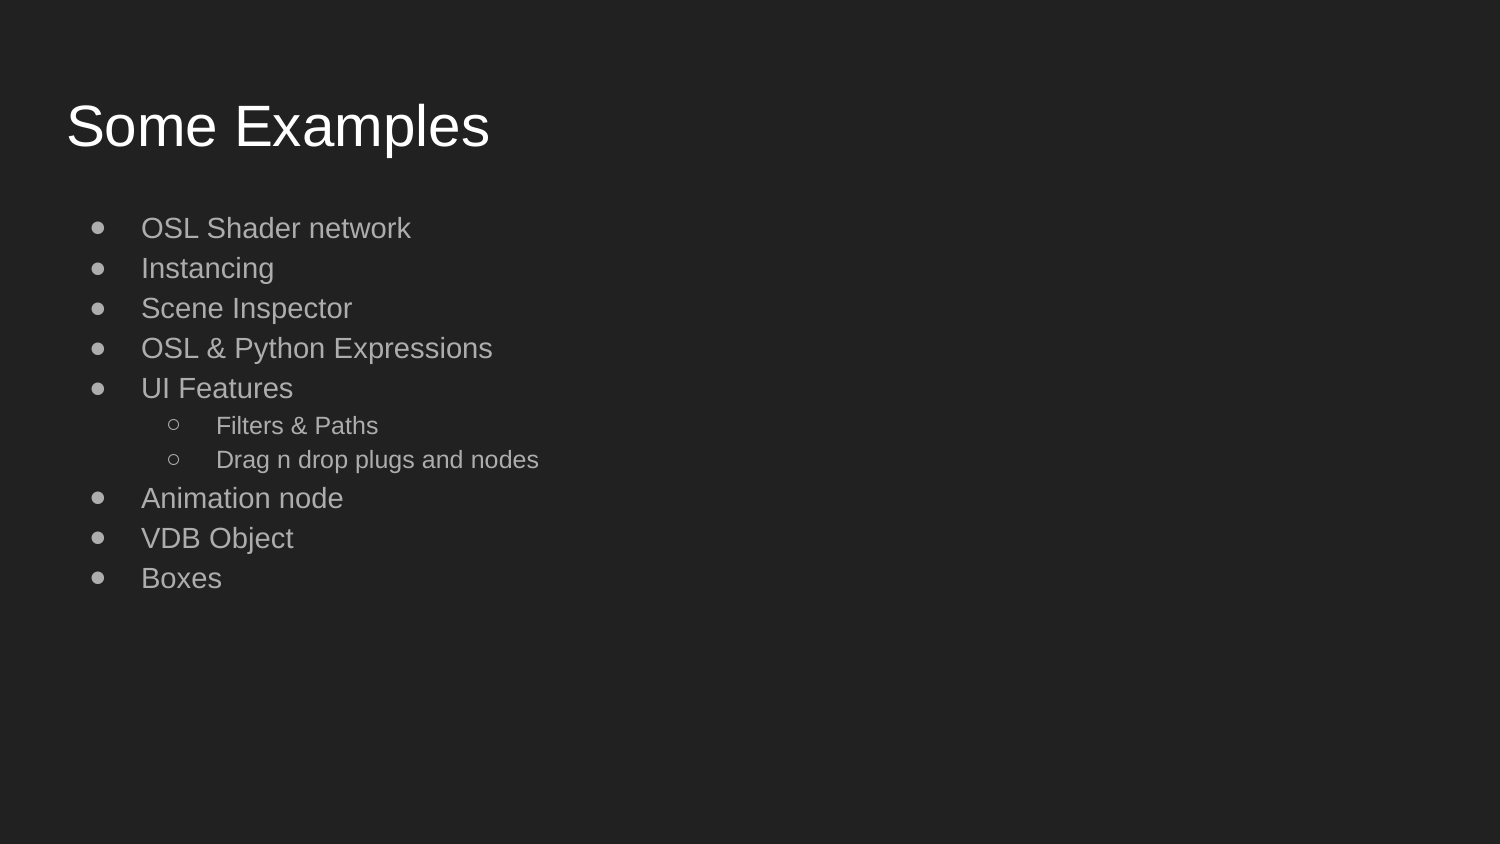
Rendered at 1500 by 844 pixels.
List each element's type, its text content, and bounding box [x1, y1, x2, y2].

list OSL Shader network Instancing Scene Inspector OSL & Python Expressions UI Features Filters & Paths Drag n drop plugs and nodes Animation node VDB Object Boxes [51, 189, 708, 750]
title Some Examples [51, 72, 1449, 167]
